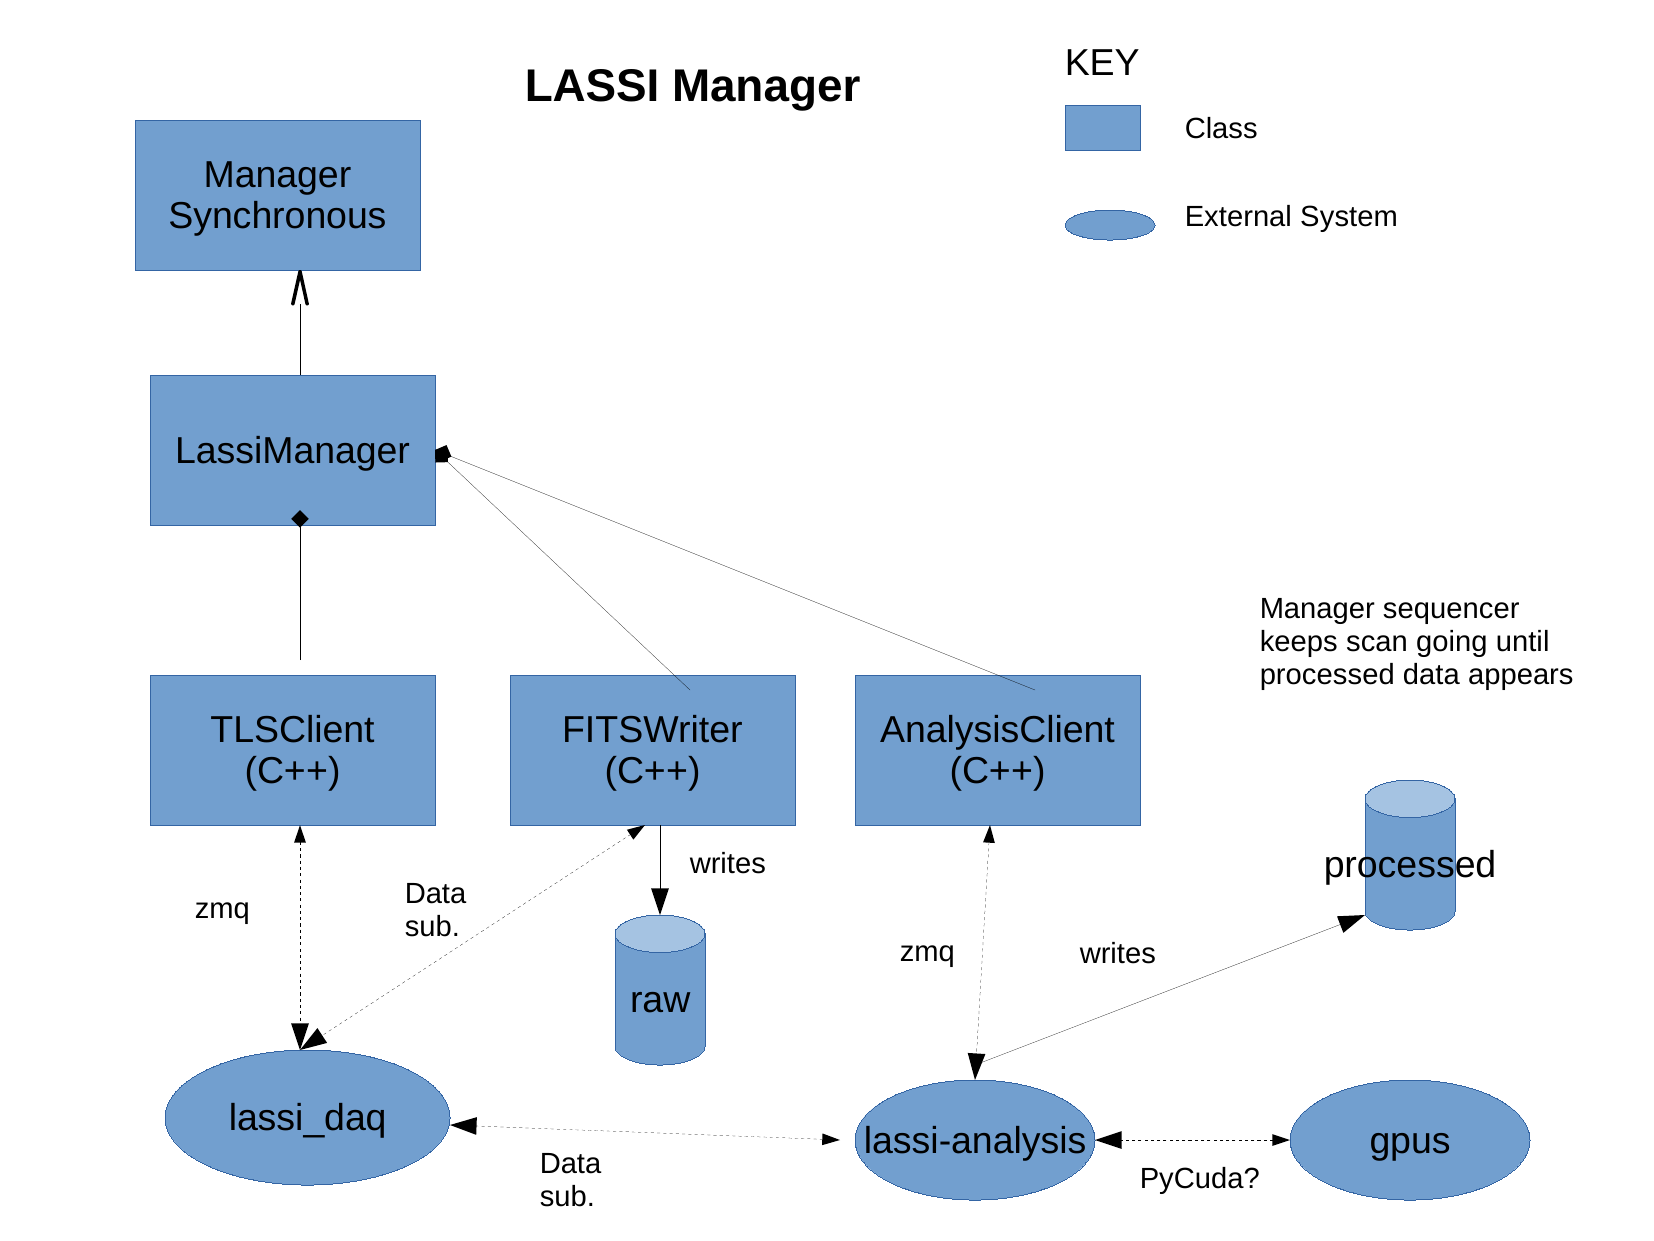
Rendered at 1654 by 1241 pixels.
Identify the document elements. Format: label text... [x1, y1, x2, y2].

text_box zmq [885, 927, 991, 976]
text_box raw [615, 934, 706, 1066]
text_box gpus [1290, 1080, 1531, 1201]
text_box LASSI Manager [510, 52, 886, 121]
text_box PyCuda? [1125, 1155, 1321, 1203]
text_box writes [675, 840, 811, 888]
text_box FITSWriter (C++) [510, 675, 796, 826]
text_box zmq [180, 885, 286, 933]
text_box Manager Synchronous [135, 120, 421, 271]
text_box [1065, 210, 1156, 241]
text_box writes [1065, 930, 1201, 978]
text_box Data sub. [525, 1140, 631, 1220]
text_box lassi-analysis [855, 1080, 1095, 1201]
text_box [1065, 105, 1141, 151]
text_box AnalysisClient (C++) [855, 675, 1141, 826]
text_box External System [1170, 192, 1441, 256]
text_box Data sub. [390, 870, 496, 950]
text_box LassiManager [150, 375, 436, 526]
text_box lassi_daq [165, 1050, 451, 1186]
text_box TLSClient (C++) [150, 675, 436, 826]
text_box Class [1170, 105, 1276, 153]
text_box processed [1365, 799, 1456, 931]
text_box Manager sequencer keeps scan going until processed data appears [1245, 585, 1606, 718]
text_box KEY [1050, 33, 1171, 91]
